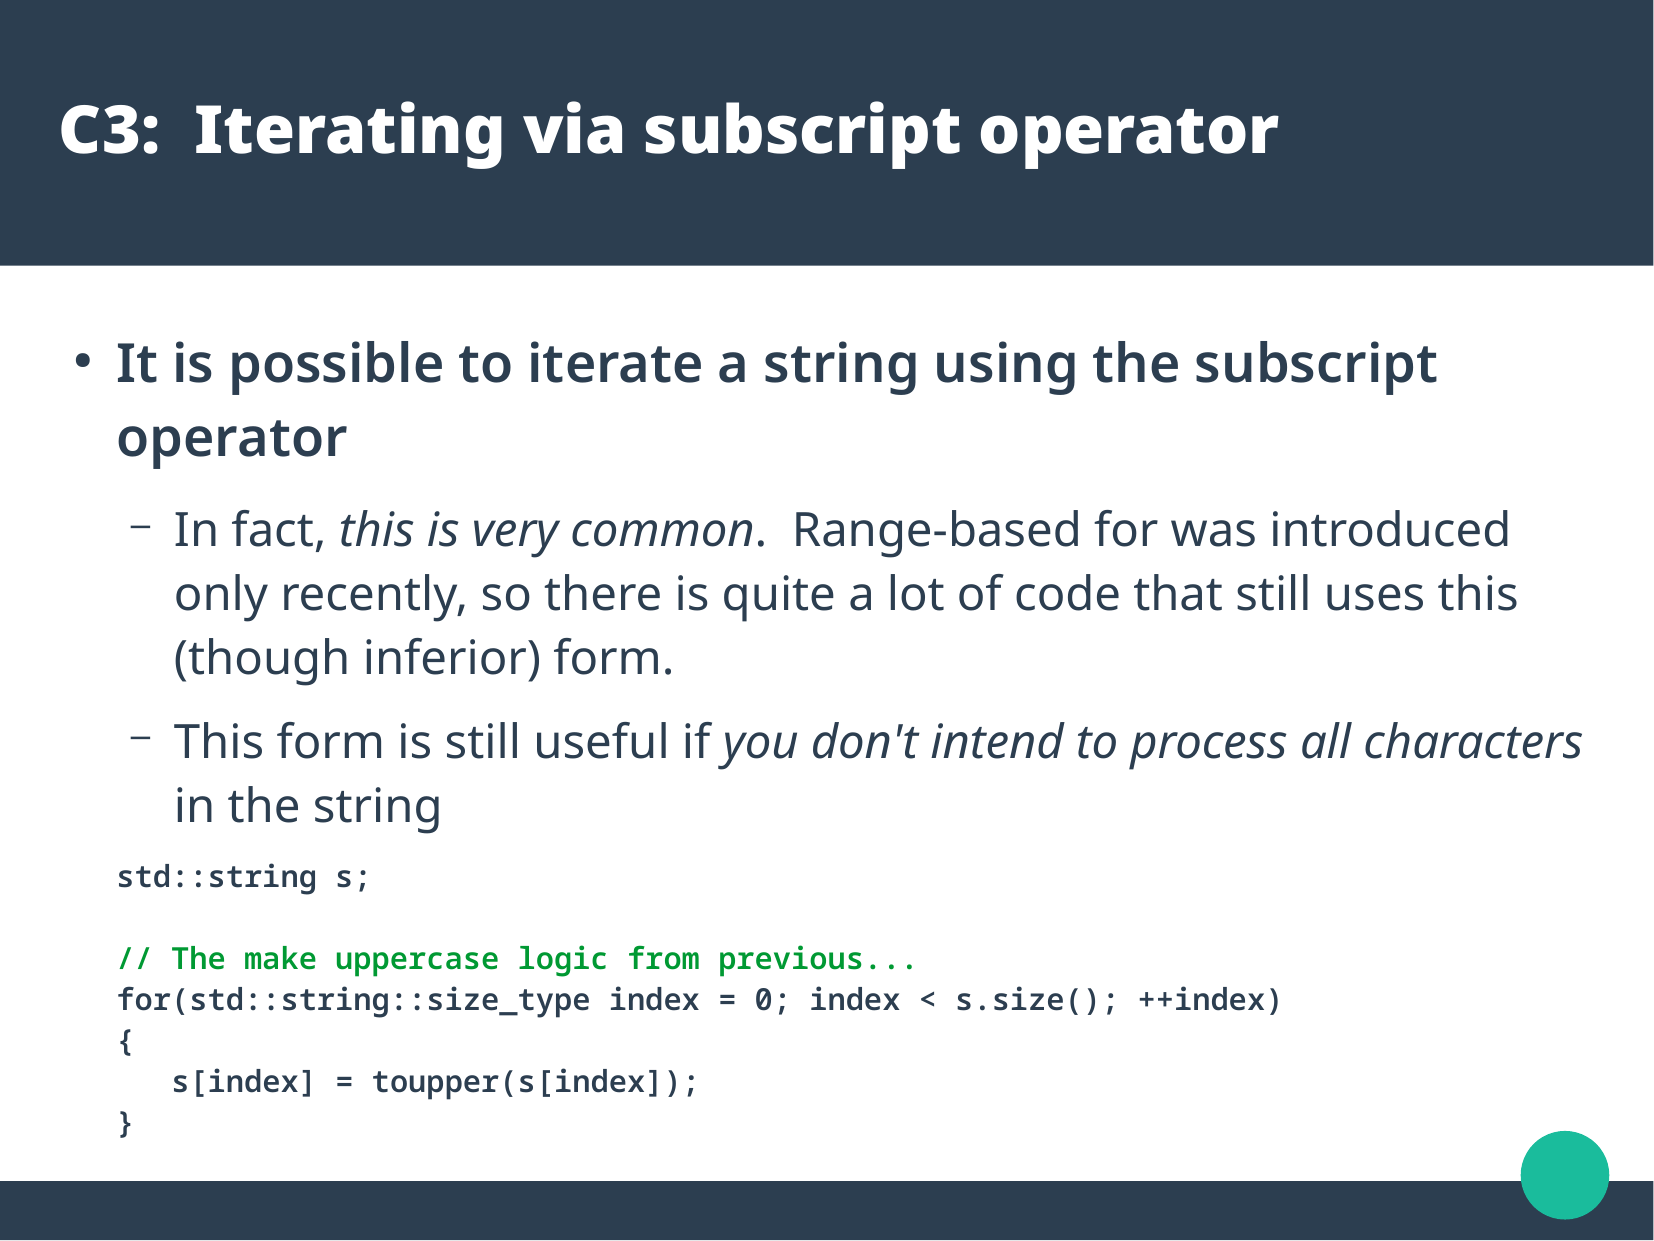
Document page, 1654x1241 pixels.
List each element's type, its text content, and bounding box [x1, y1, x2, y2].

title C3: Iterating via subscript operator [59, 49, 1595, 207]
list It is possible to iterate a string using the subscript operator In fact, this is very common. Range-based for was introduced only recently, so there is quite a lot of code that still uses this (though inferior) form. This form is still useful if you don't intend to process all characters in the string std::string s; // The make uppercase logic from previous... for(std::string::size_type index = 0; index < s.size(); ++index) { s[index] = toupper(s[index]); } [59, 324, 1595, 1152]
